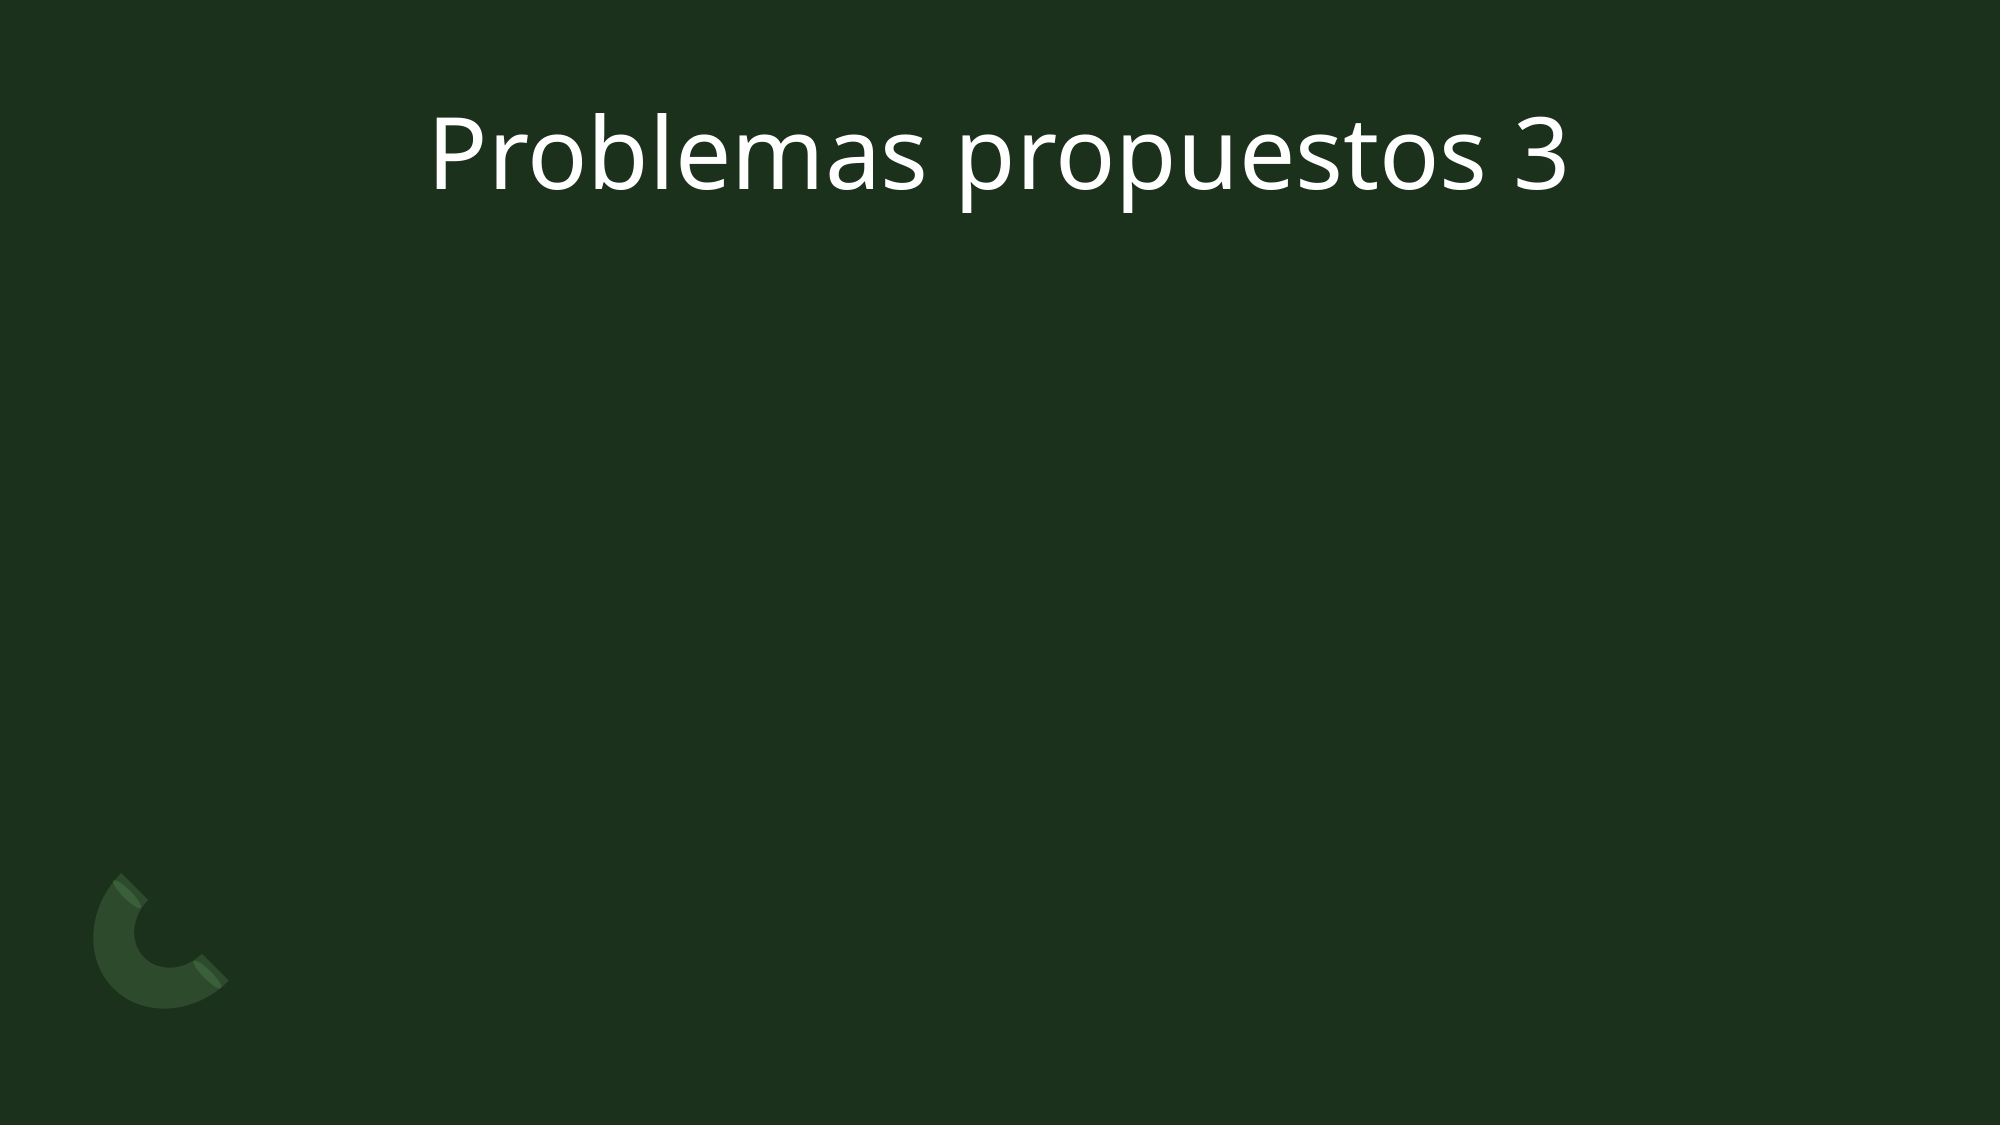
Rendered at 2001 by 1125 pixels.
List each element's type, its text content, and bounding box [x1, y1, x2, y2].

title Problemas propuestos 3 [90, 90, 1910, 309]
